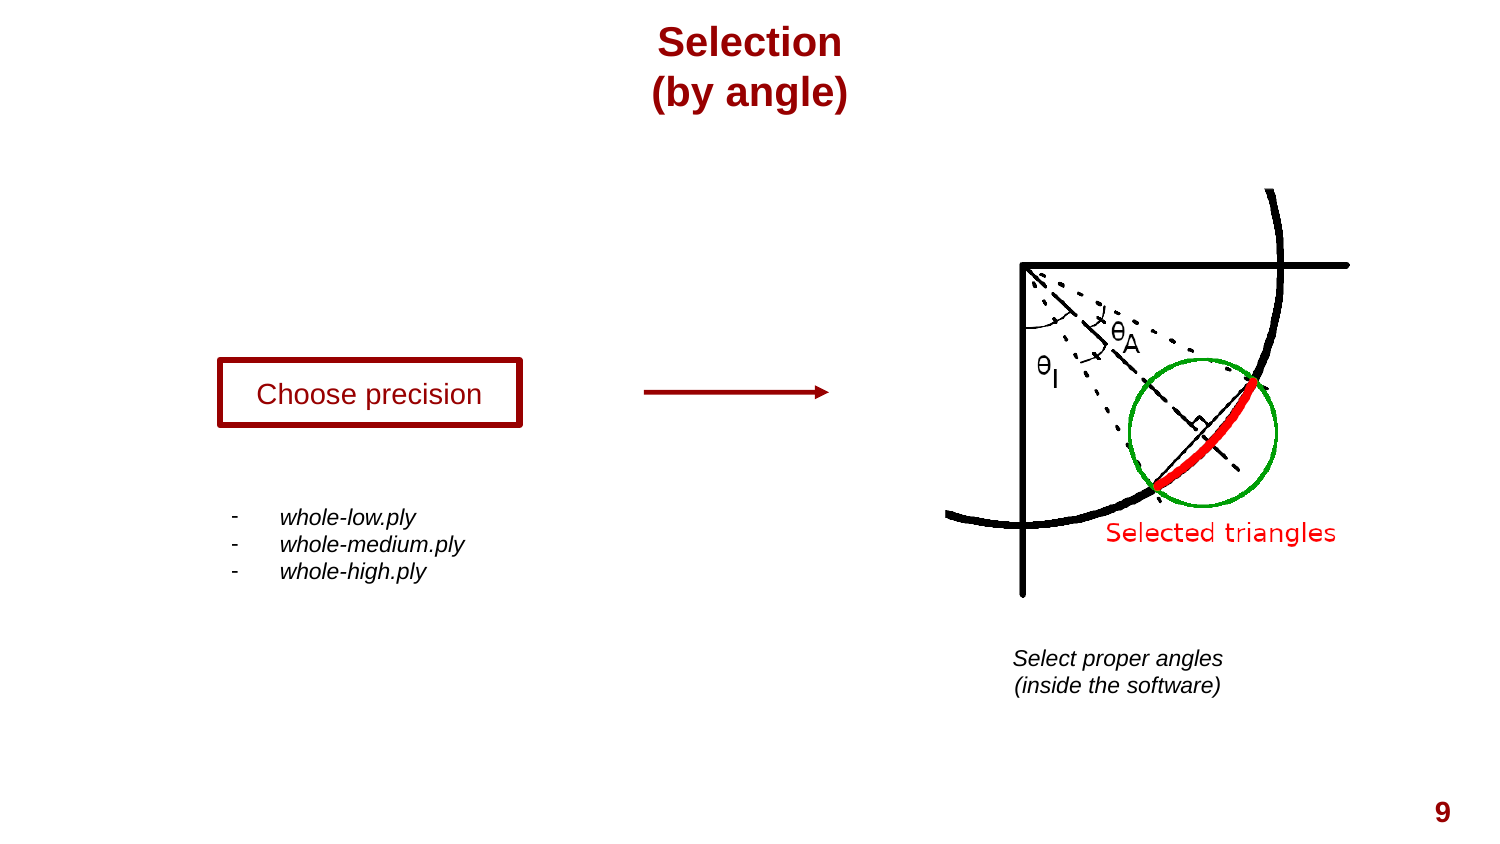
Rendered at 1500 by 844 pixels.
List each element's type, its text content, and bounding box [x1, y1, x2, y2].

picture [910, 161, 1386, 625]
text_box whole-low.ply whole-medium.ply whole-high.ply [189, 487, 550, 600]
text_box Select proper angles (inside the software) [995, 628, 1241, 714]
text_box 9 [1419, 778, 1500, 844]
text_box Selection (by angle) [506, 0, 994, 131]
text_box Choose precision [219, 359, 520, 425]
